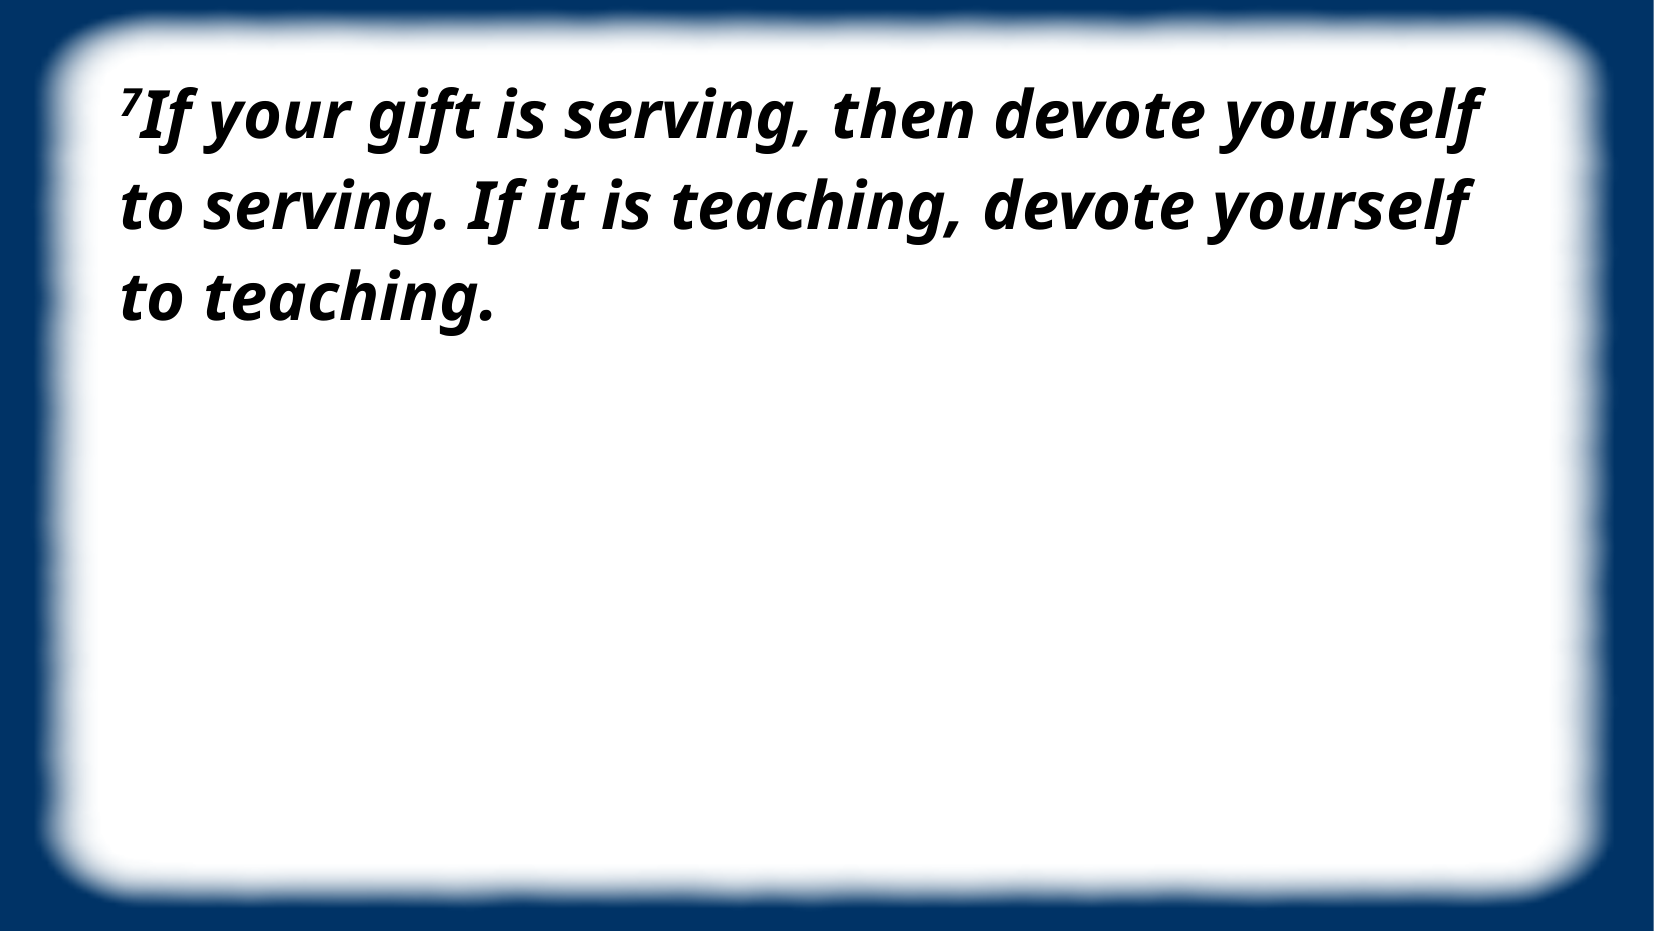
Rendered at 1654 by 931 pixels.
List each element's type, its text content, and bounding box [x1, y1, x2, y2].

text_box 7If your gift is serving, then devote yourself to serving. If it is teaching, devote yourself to teaching. [105, 60, 1561, 376]
picture [0, 0, 1654, 931]
